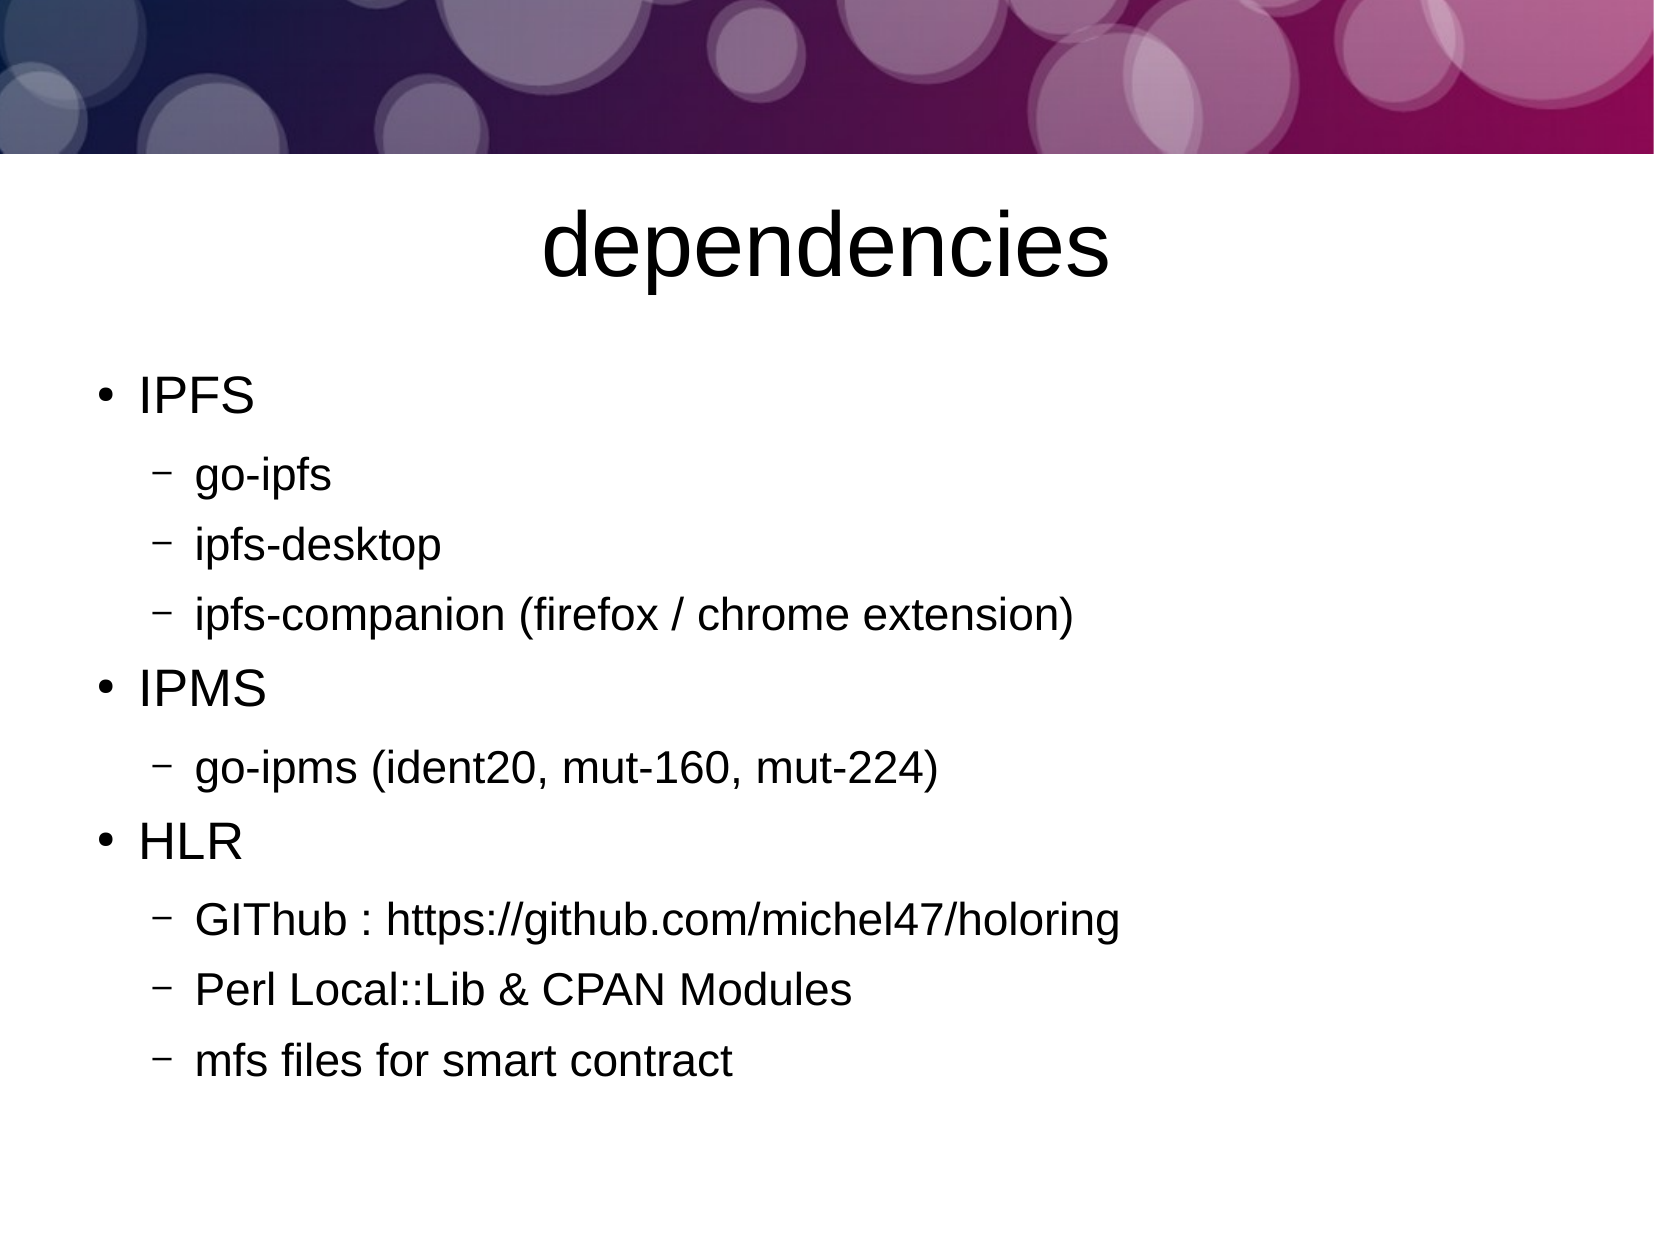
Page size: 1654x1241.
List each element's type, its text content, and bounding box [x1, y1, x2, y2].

title dependencies [82, 159, 1571, 331]
picture [0, 0, 1654, 154]
list IPFS go-ipfs ipfs-desktop ipfs-companion (firefox / chrome extension) IPMS go-ipms (ident20, mut-160, mut-224) HLR GIThub : https://github.com/michel47/holoring Perl Local::Lib & CPAN Modules mfs files for smart contract [82, 366, 1571, 1087]
